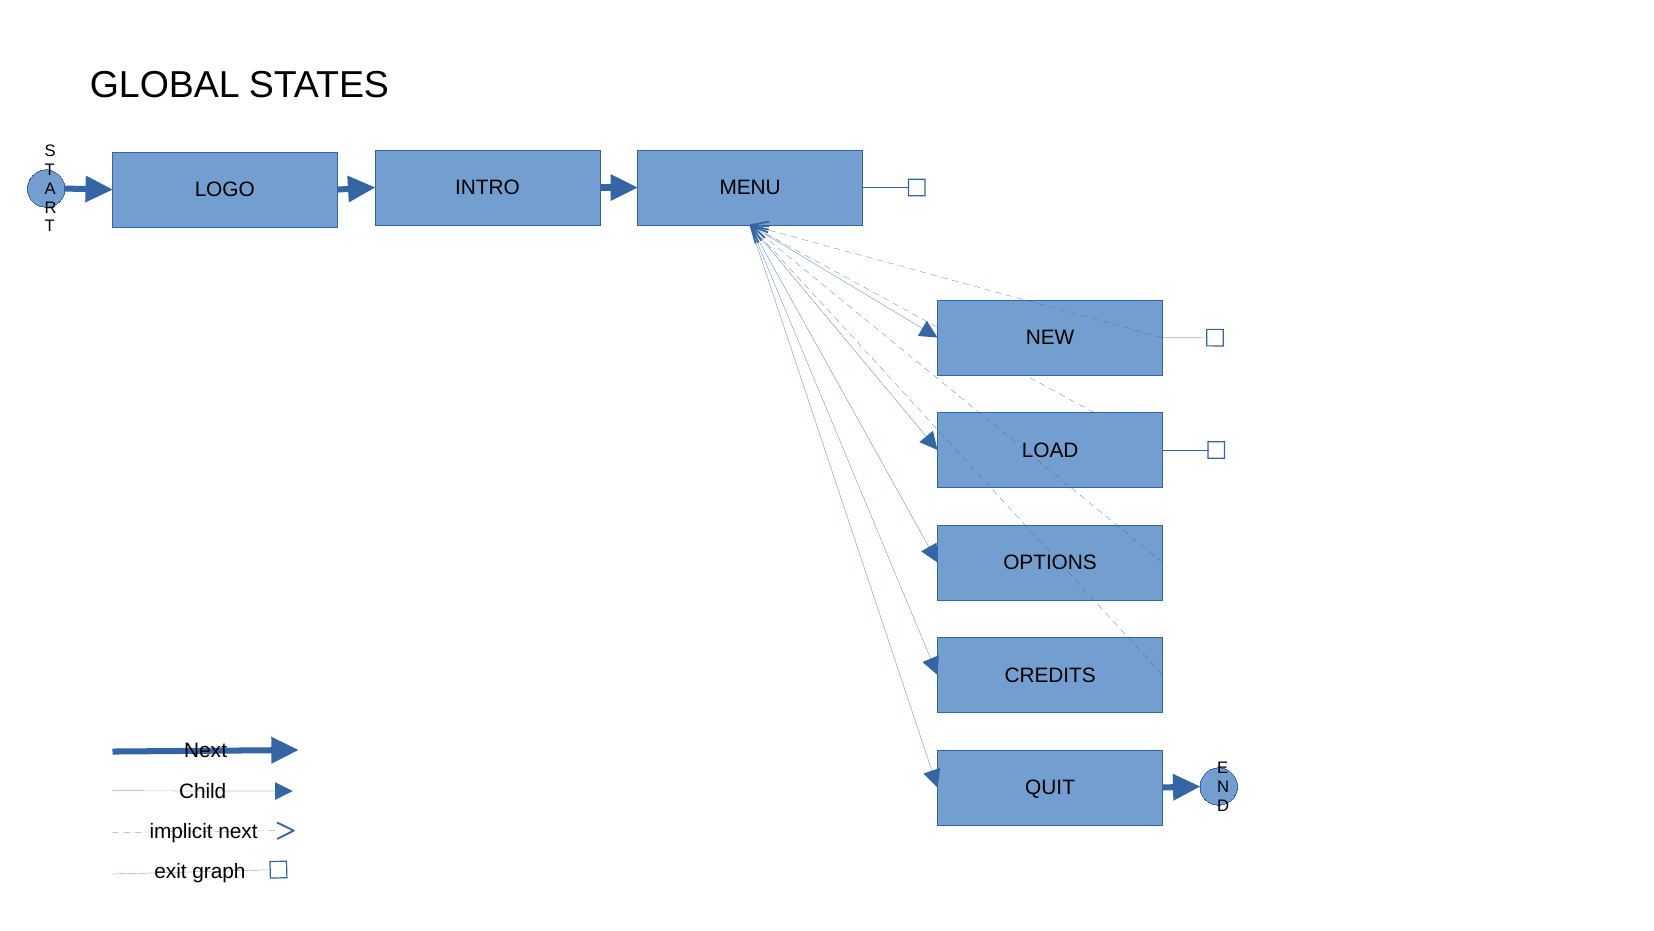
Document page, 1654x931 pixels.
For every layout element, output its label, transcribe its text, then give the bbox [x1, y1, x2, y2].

text_box OPTIONS [937, 525, 1163, 601]
text_box START [27, 169, 65, 208]
text_box END [1200, 767, 1238, 806]
text_box MENU [637, 150, 863, 226]
text_box LOAD [937, 412, 1163, 488]
text_box LOGO [112, 152, 338, 228]
text_box CREDITS [937, 637, 1163, 713]
text_box INTRO [375, 150, 601, 226]
text_box GLOBAL STATES [75, 55, 405, 113]
text_box NEW [937, 300, 1163, 376]
text_box QUIT [937, 750, 1163, 826]
